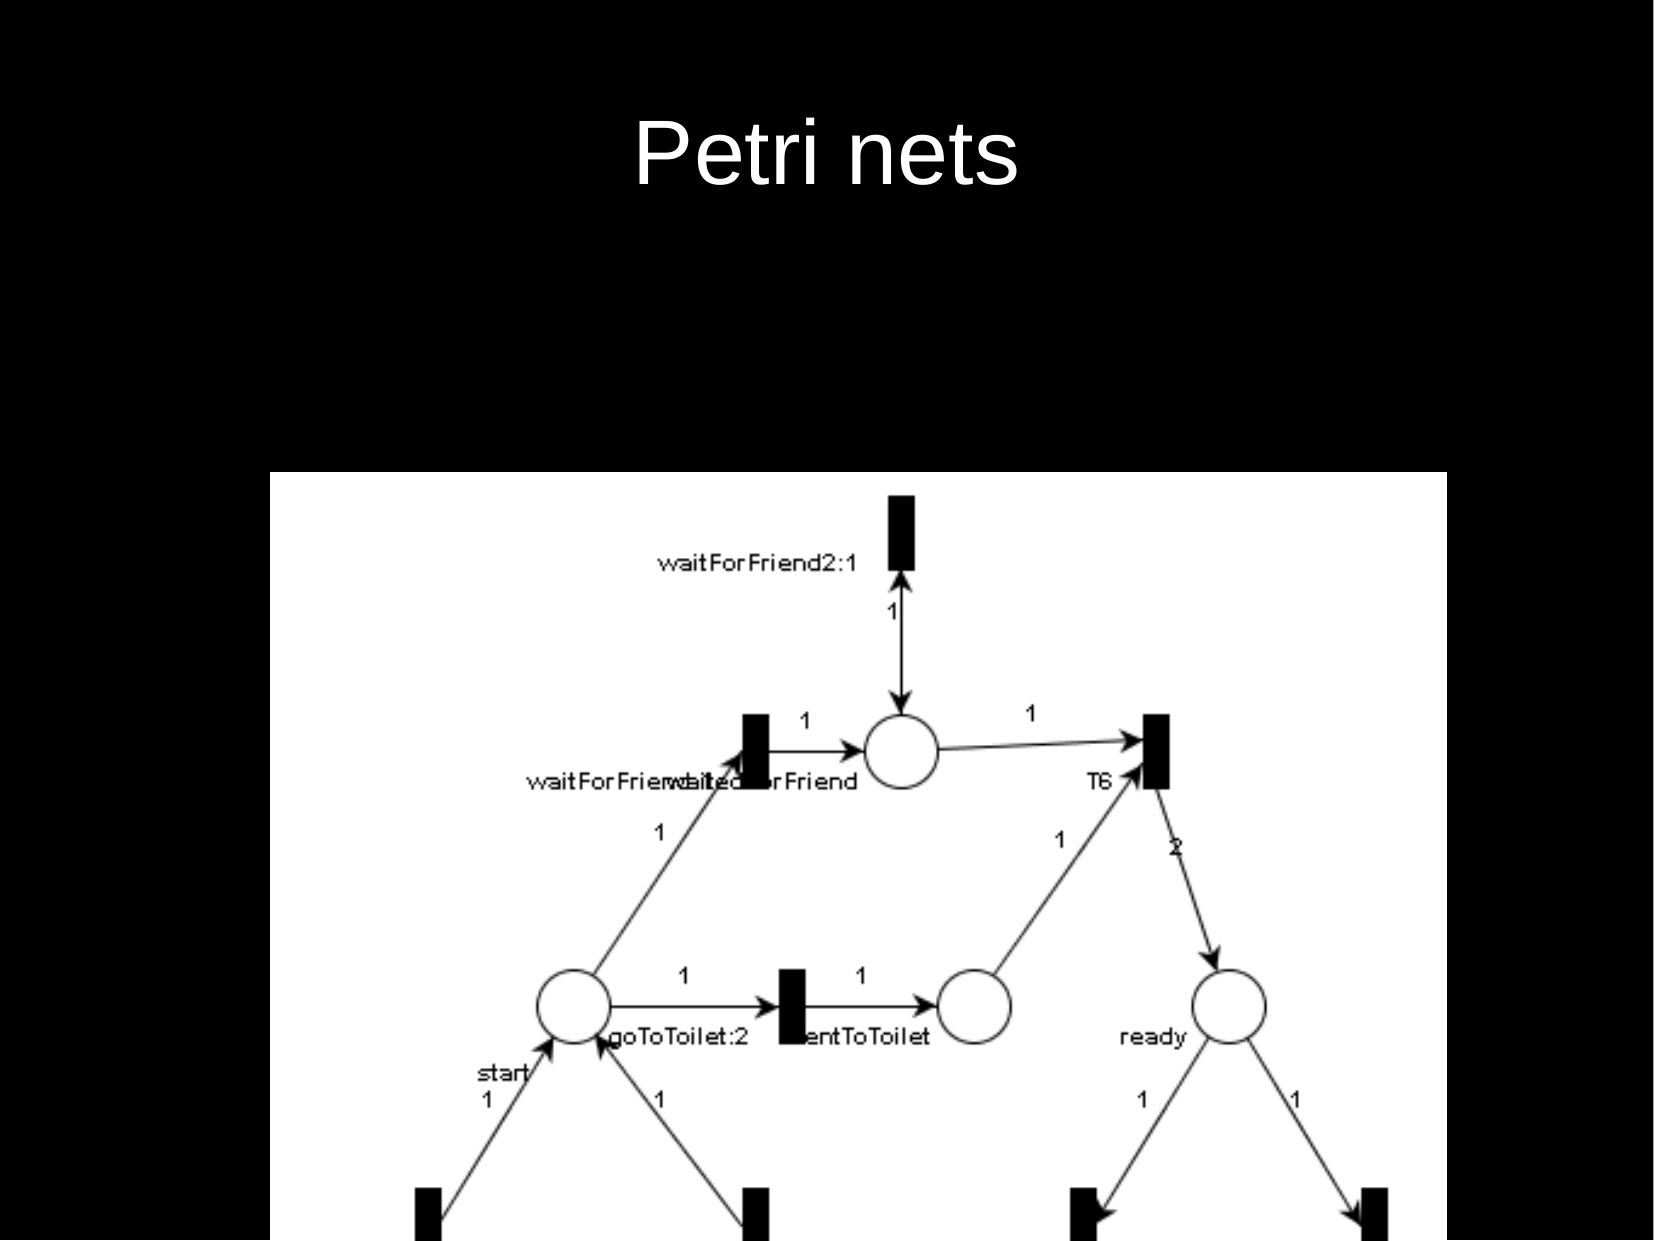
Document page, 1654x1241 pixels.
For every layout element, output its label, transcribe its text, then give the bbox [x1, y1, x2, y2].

title Petri nets [82, 56, 1571, 250]
picture [270, 472, 1447, 1241]
